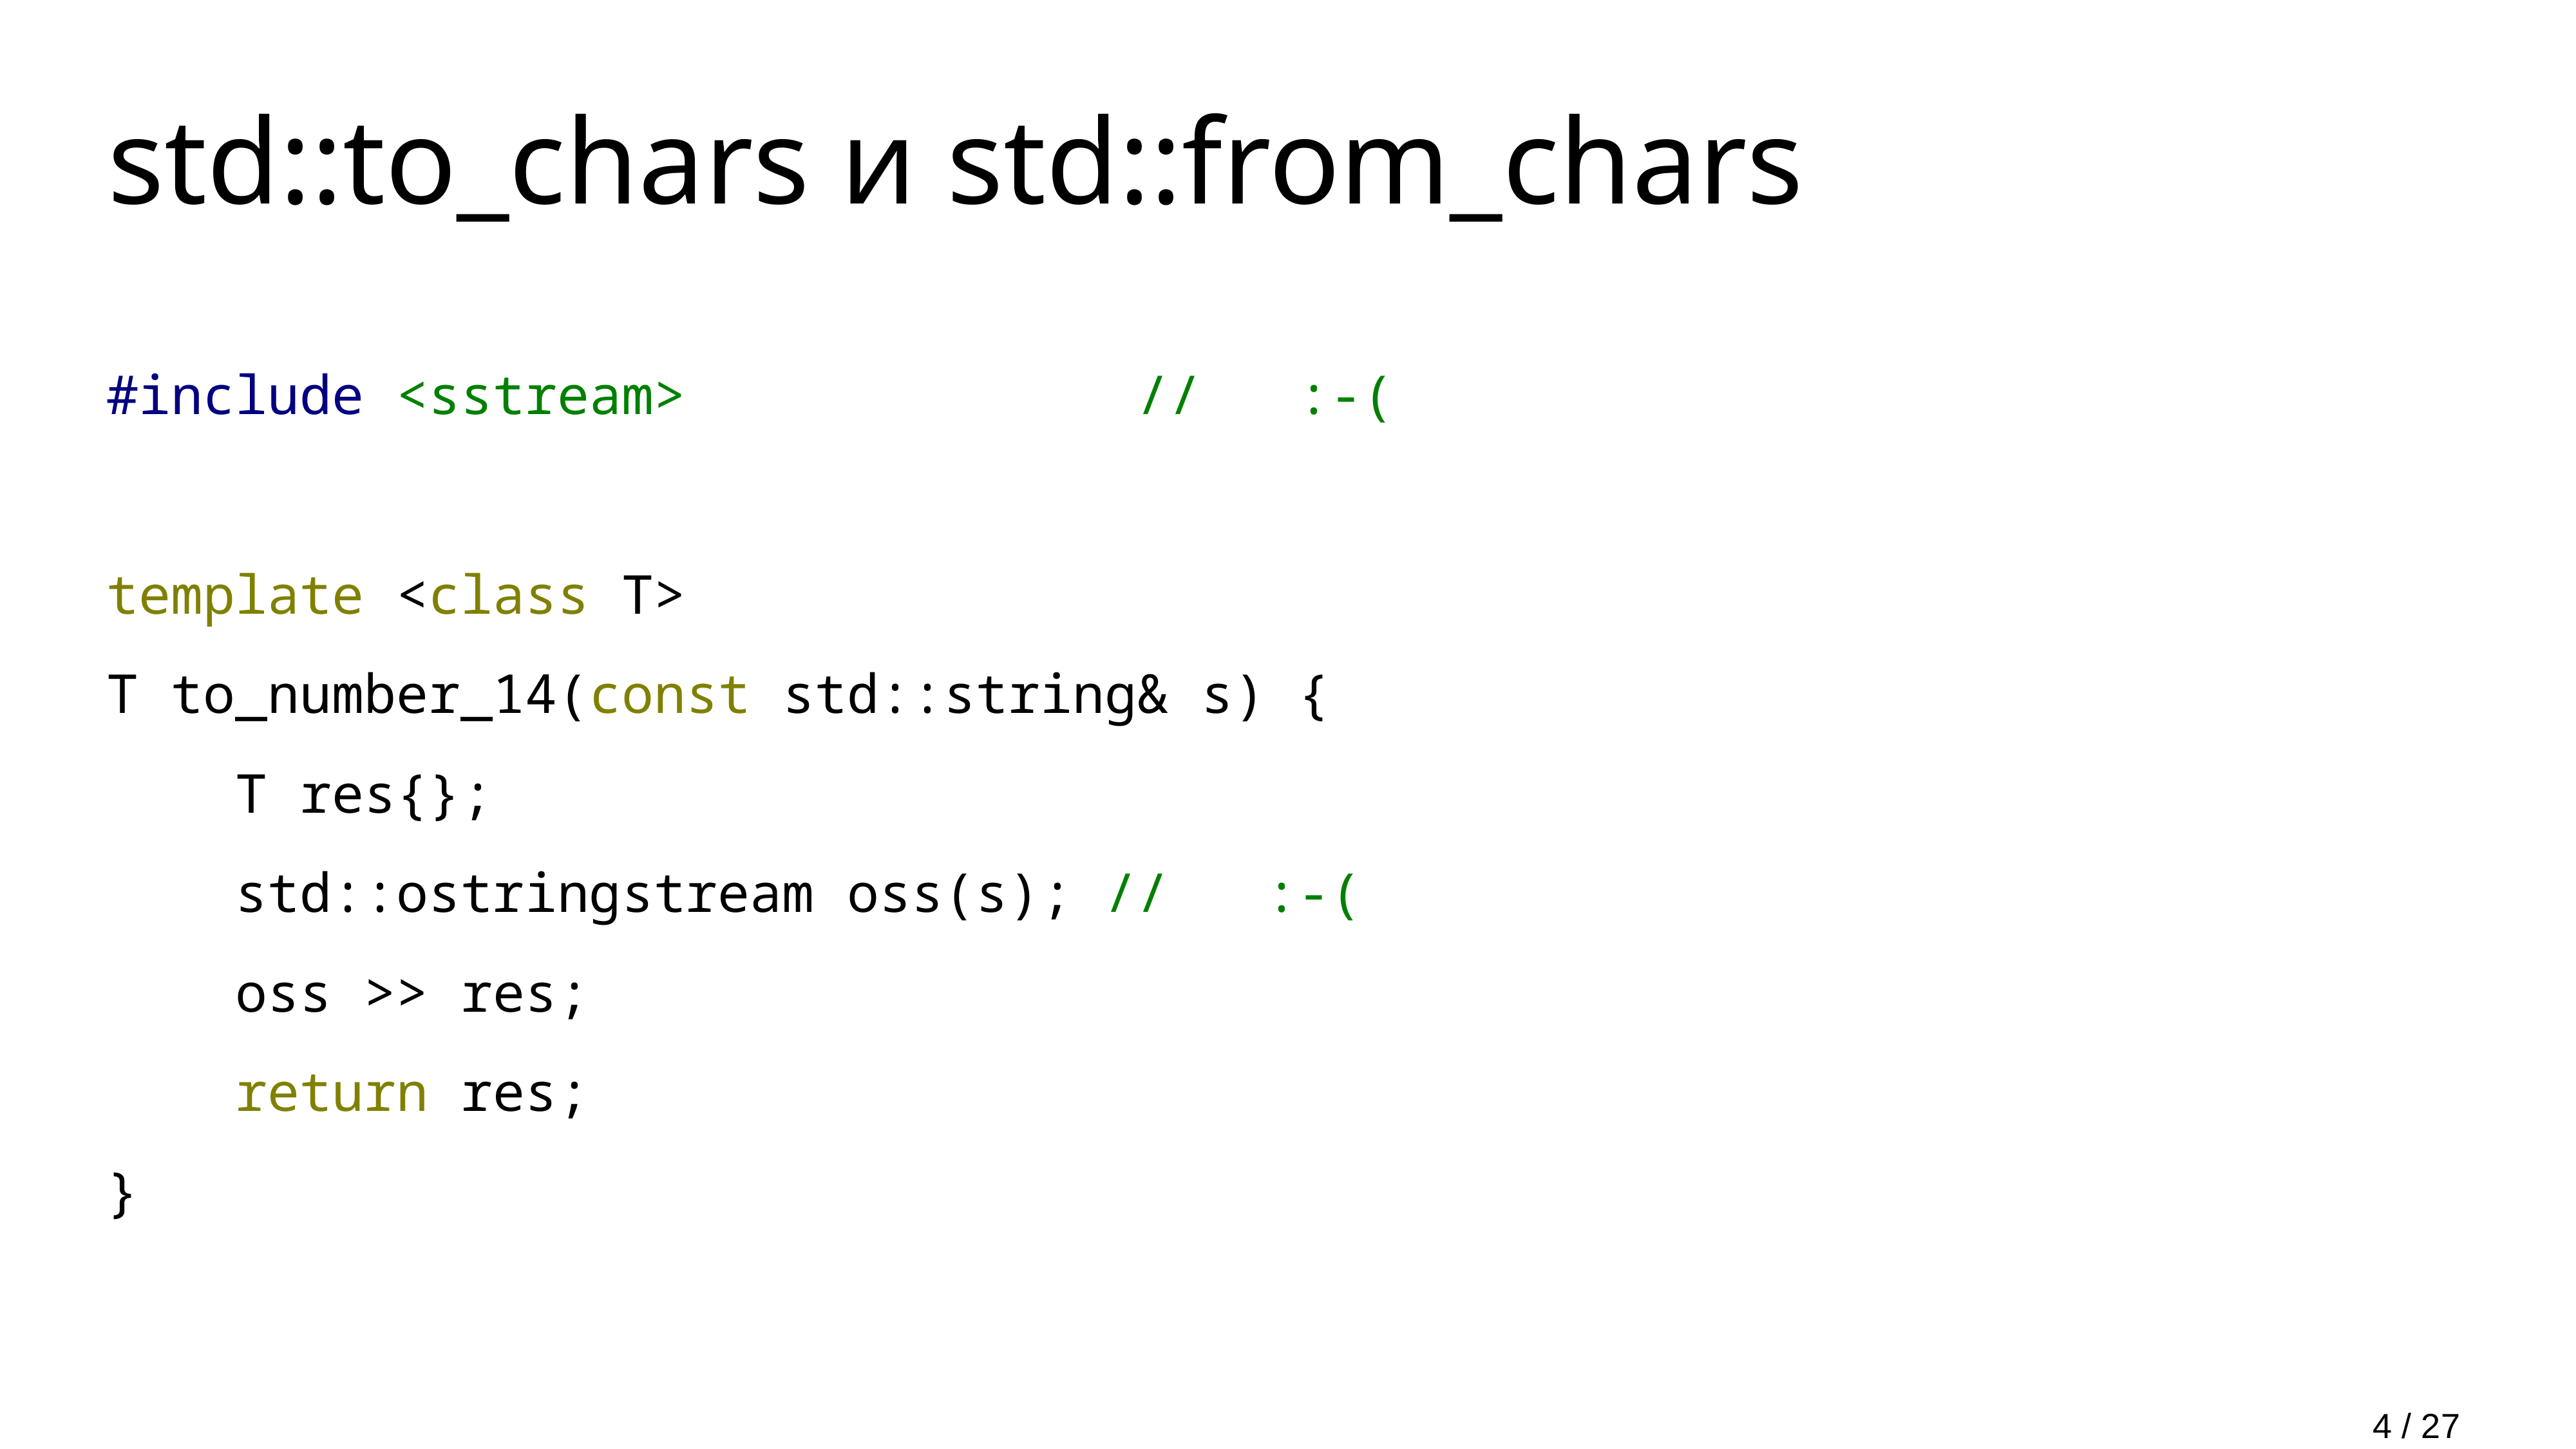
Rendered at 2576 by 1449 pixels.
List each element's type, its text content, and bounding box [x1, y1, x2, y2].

text_box <number> / 27 [2363, 1402, 2576, 1449]
title std::to_chars и std::from_chars [108, 80, 2468, 242]
list #include <sstream> // :-( template <class T> T to_number_14(const std::string& s) { T res{}; std::ostringstream oss(s); // :-( oss >> res; return res; } [0, 295, 2576, 1449]
